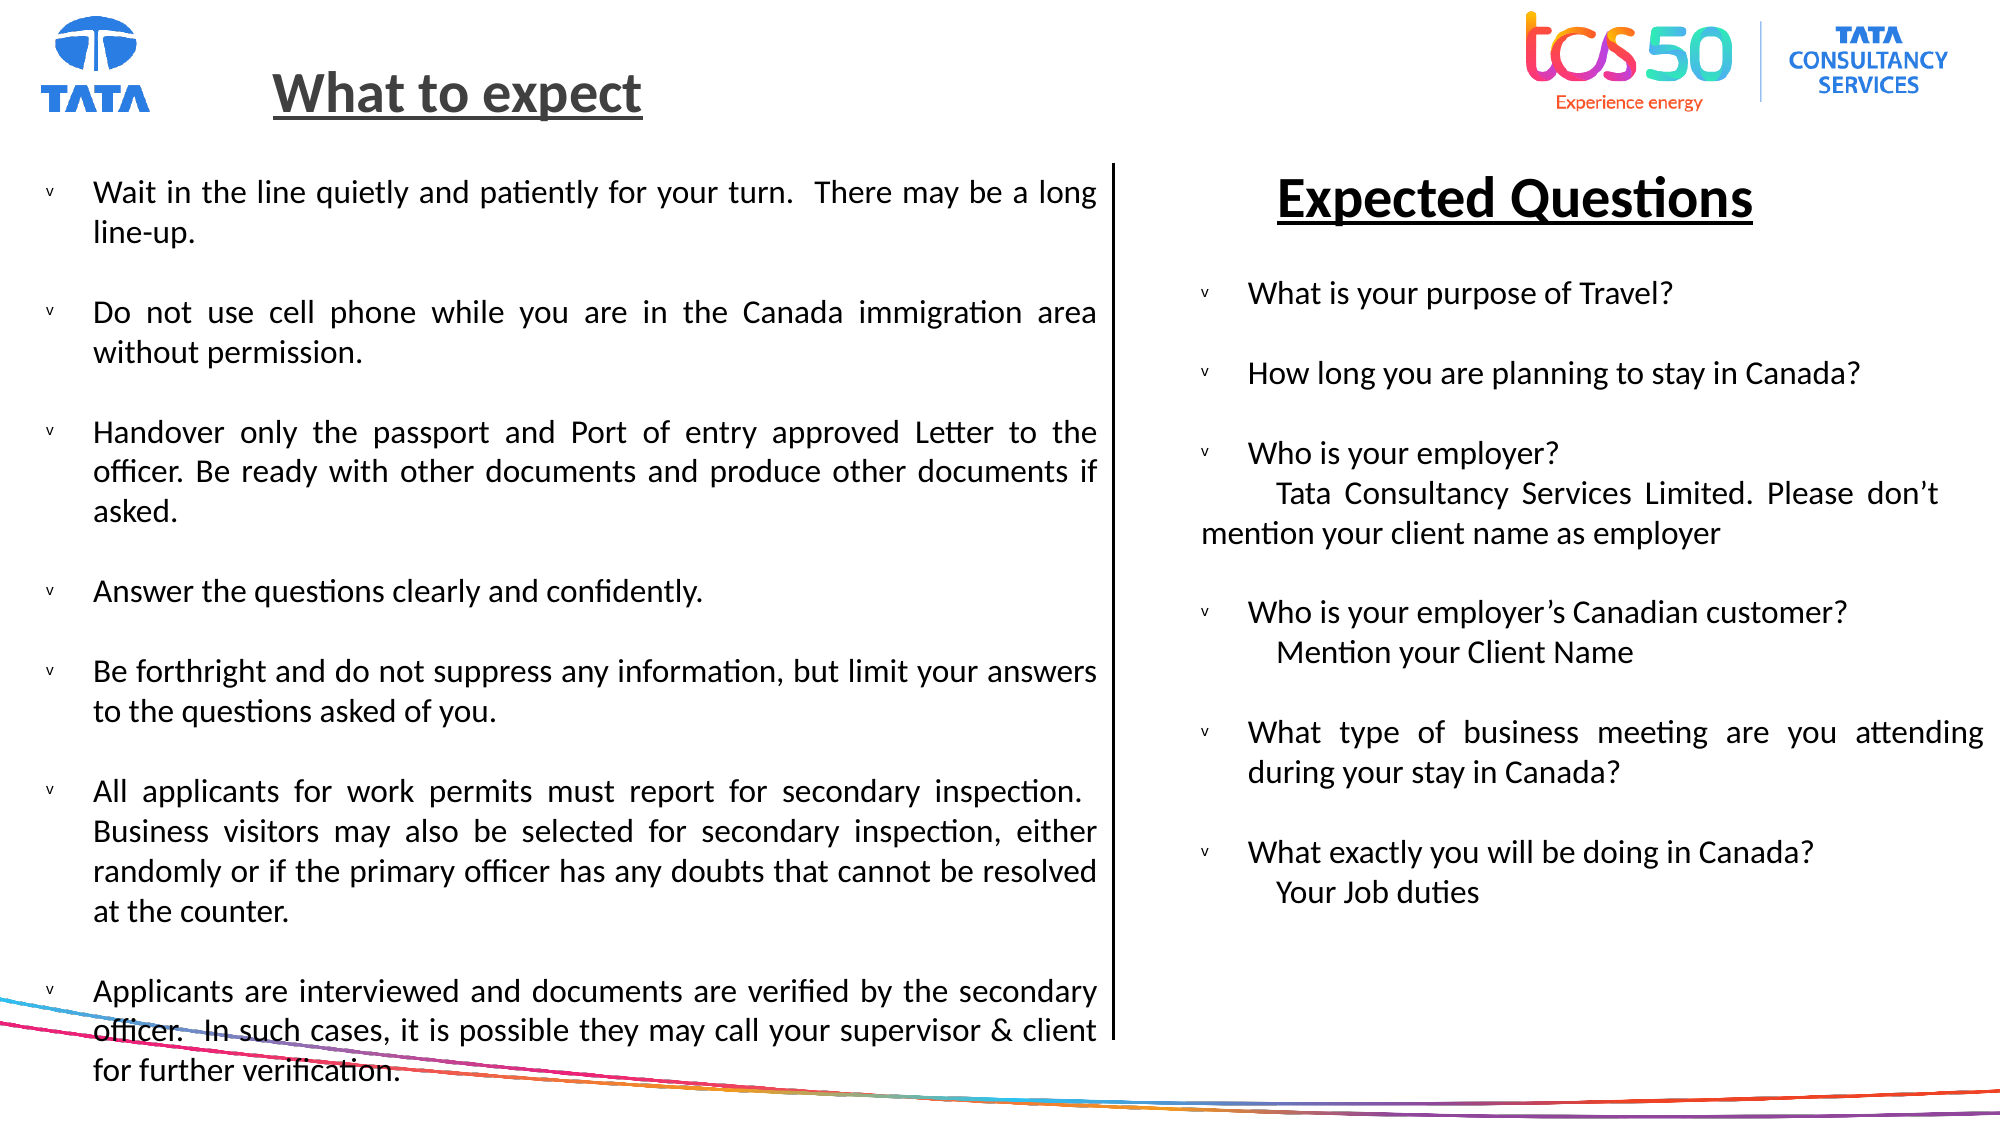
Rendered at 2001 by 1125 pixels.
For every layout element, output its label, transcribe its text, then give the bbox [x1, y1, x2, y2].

title What to expect [257, 57, 672, 162]
text_box Wait in the line quietly and patiently for your turn. There may be a long line-up. Do not use cell phone while you are in the Canada immigration area without permission. Handover only the passport and Port of entry approved Letter to the officer. Be ready with other documents and produce other documents if asked. Answer the questions clearly and confidently. Be forthright and do not suppress any information, but limit your answers to the questions asked of you. All applicants for work permits must report for secondary inspection. Business visitors may also be selected for secondary inspection, either randomly or if the primary officer has any doubts that cannot be resolved at the counter. Applicants are interviewed and documents are verified by the secondary officer. In such cases, it is possible they may call your supervisor & client for further verification. [0, 162, 1114, 1096]
text_box What is your purpose of Travel? How long you are planning to stay in Canada? Who is your employer? Tata Consultancy Services Limited. Please don’t mention your client name as employer Who is your employer’s Canadian customer? Mention your Client Name What type of business meeting are you attending during your stay in Canada? What exactly you will be doing in Canada? Your Job duties [1111, 263, 2000, 958]
picture [41, 16, 150, 112]
picture [0, 958, 2000, 1125]
text_box Expected Questions [1262, 162, 1892, 263]
picture [1526, 11, 1948, 112]
